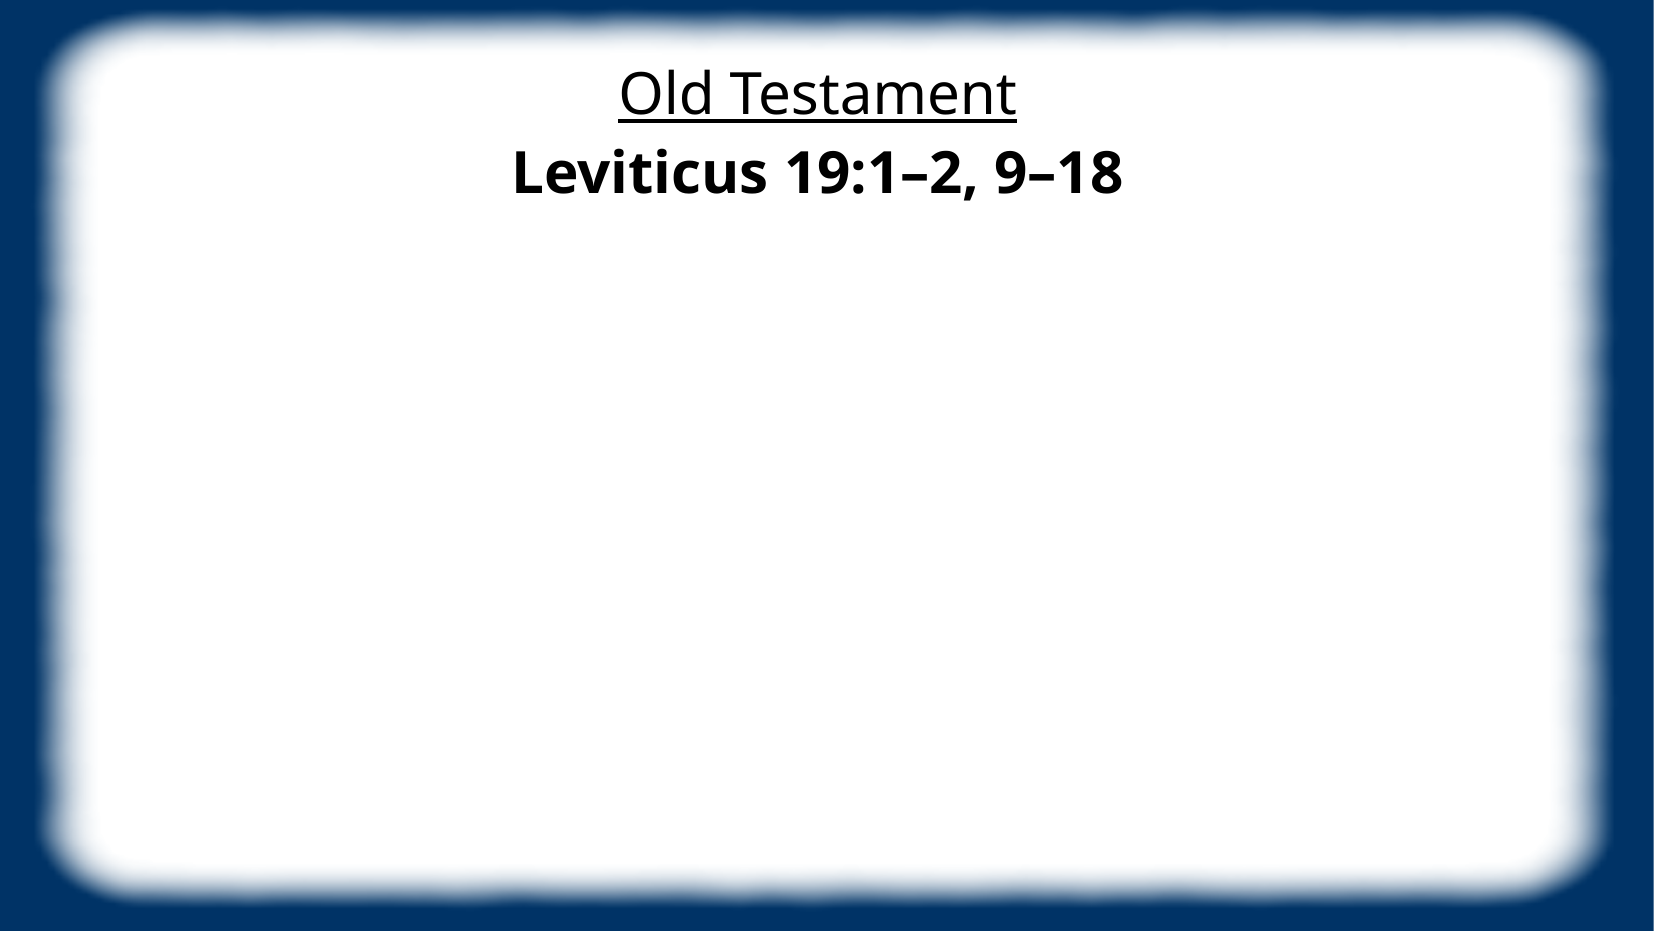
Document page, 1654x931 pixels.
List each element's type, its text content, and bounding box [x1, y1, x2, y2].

picture [0, 0, 1654, 931]
text_box Old Testament Leviticus 19:1–2, 9–18 [75, 45, 1561, 215]
